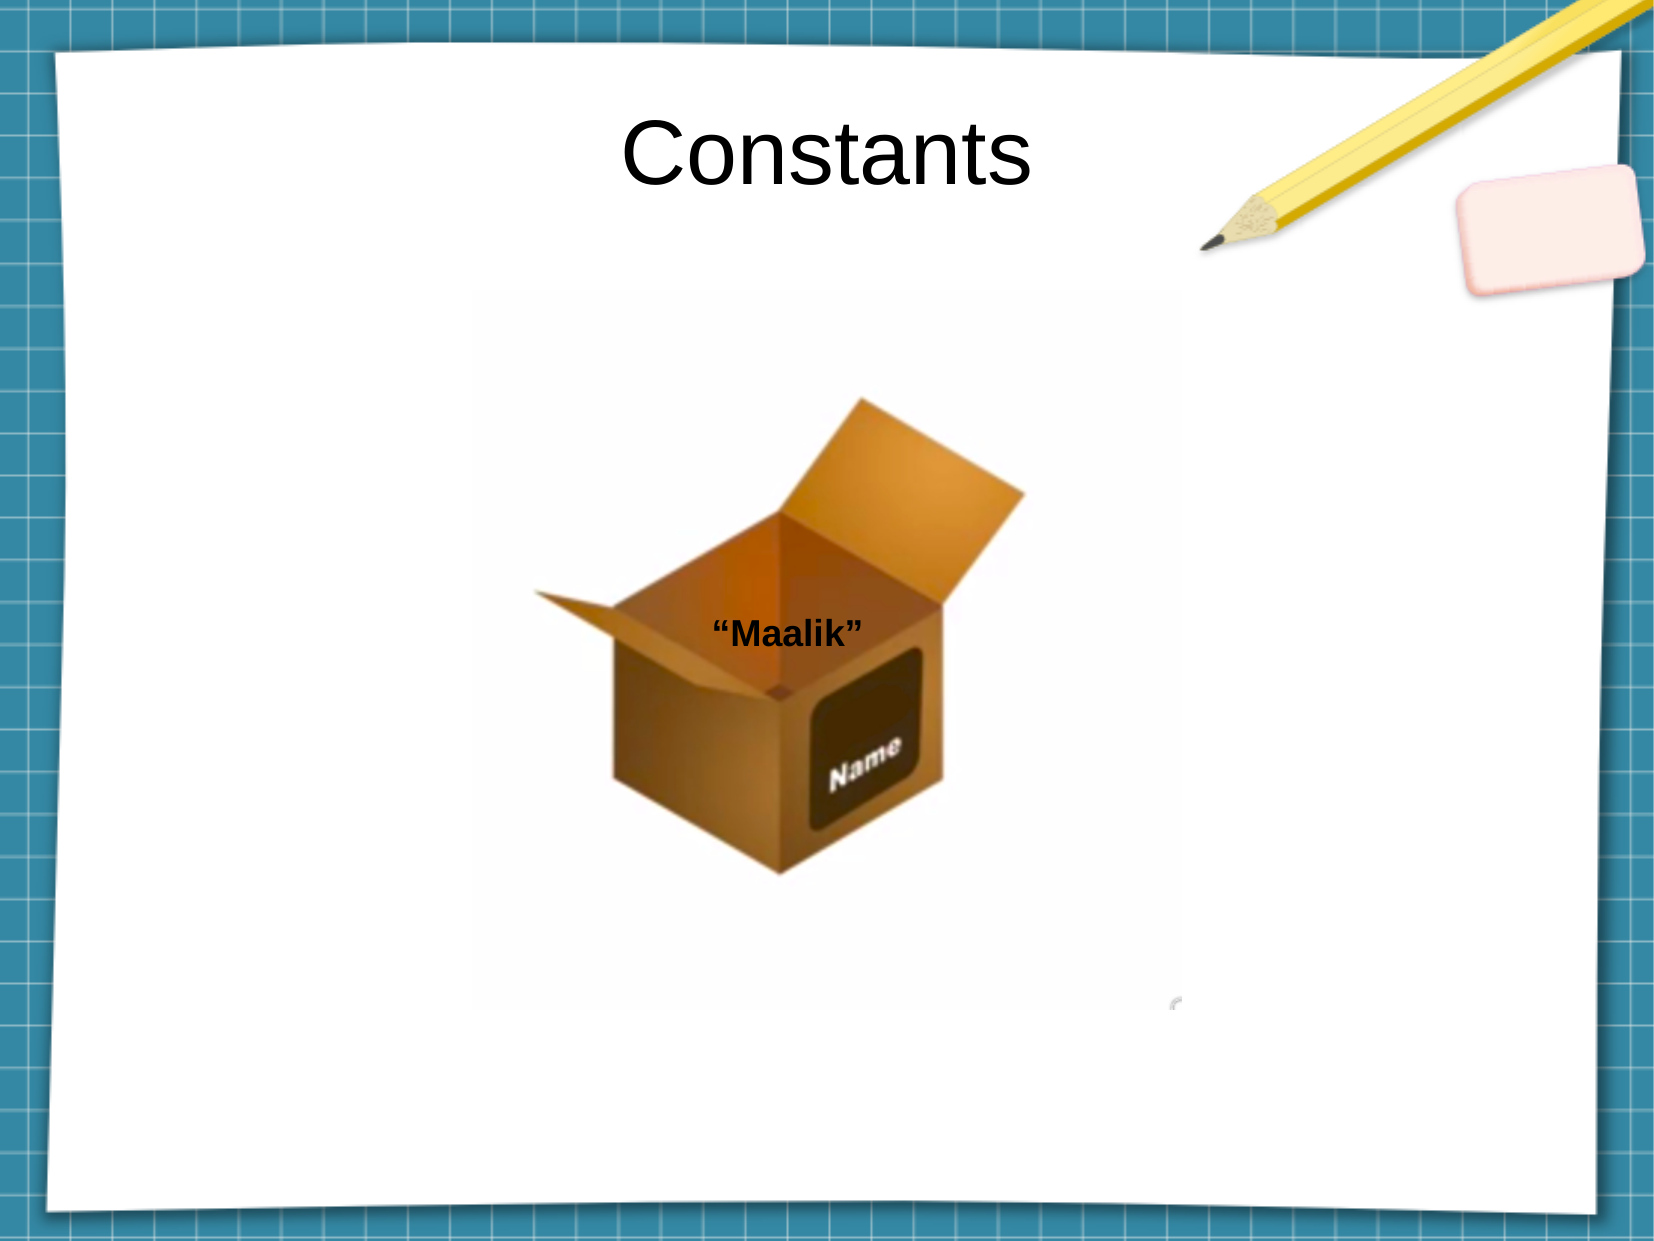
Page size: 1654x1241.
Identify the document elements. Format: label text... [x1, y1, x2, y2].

picture [0, 0, 1654, 1241]
title Constants [82, 49, 1571, 257]
text_box “Maalik” [696, 604, 1158, 697]
